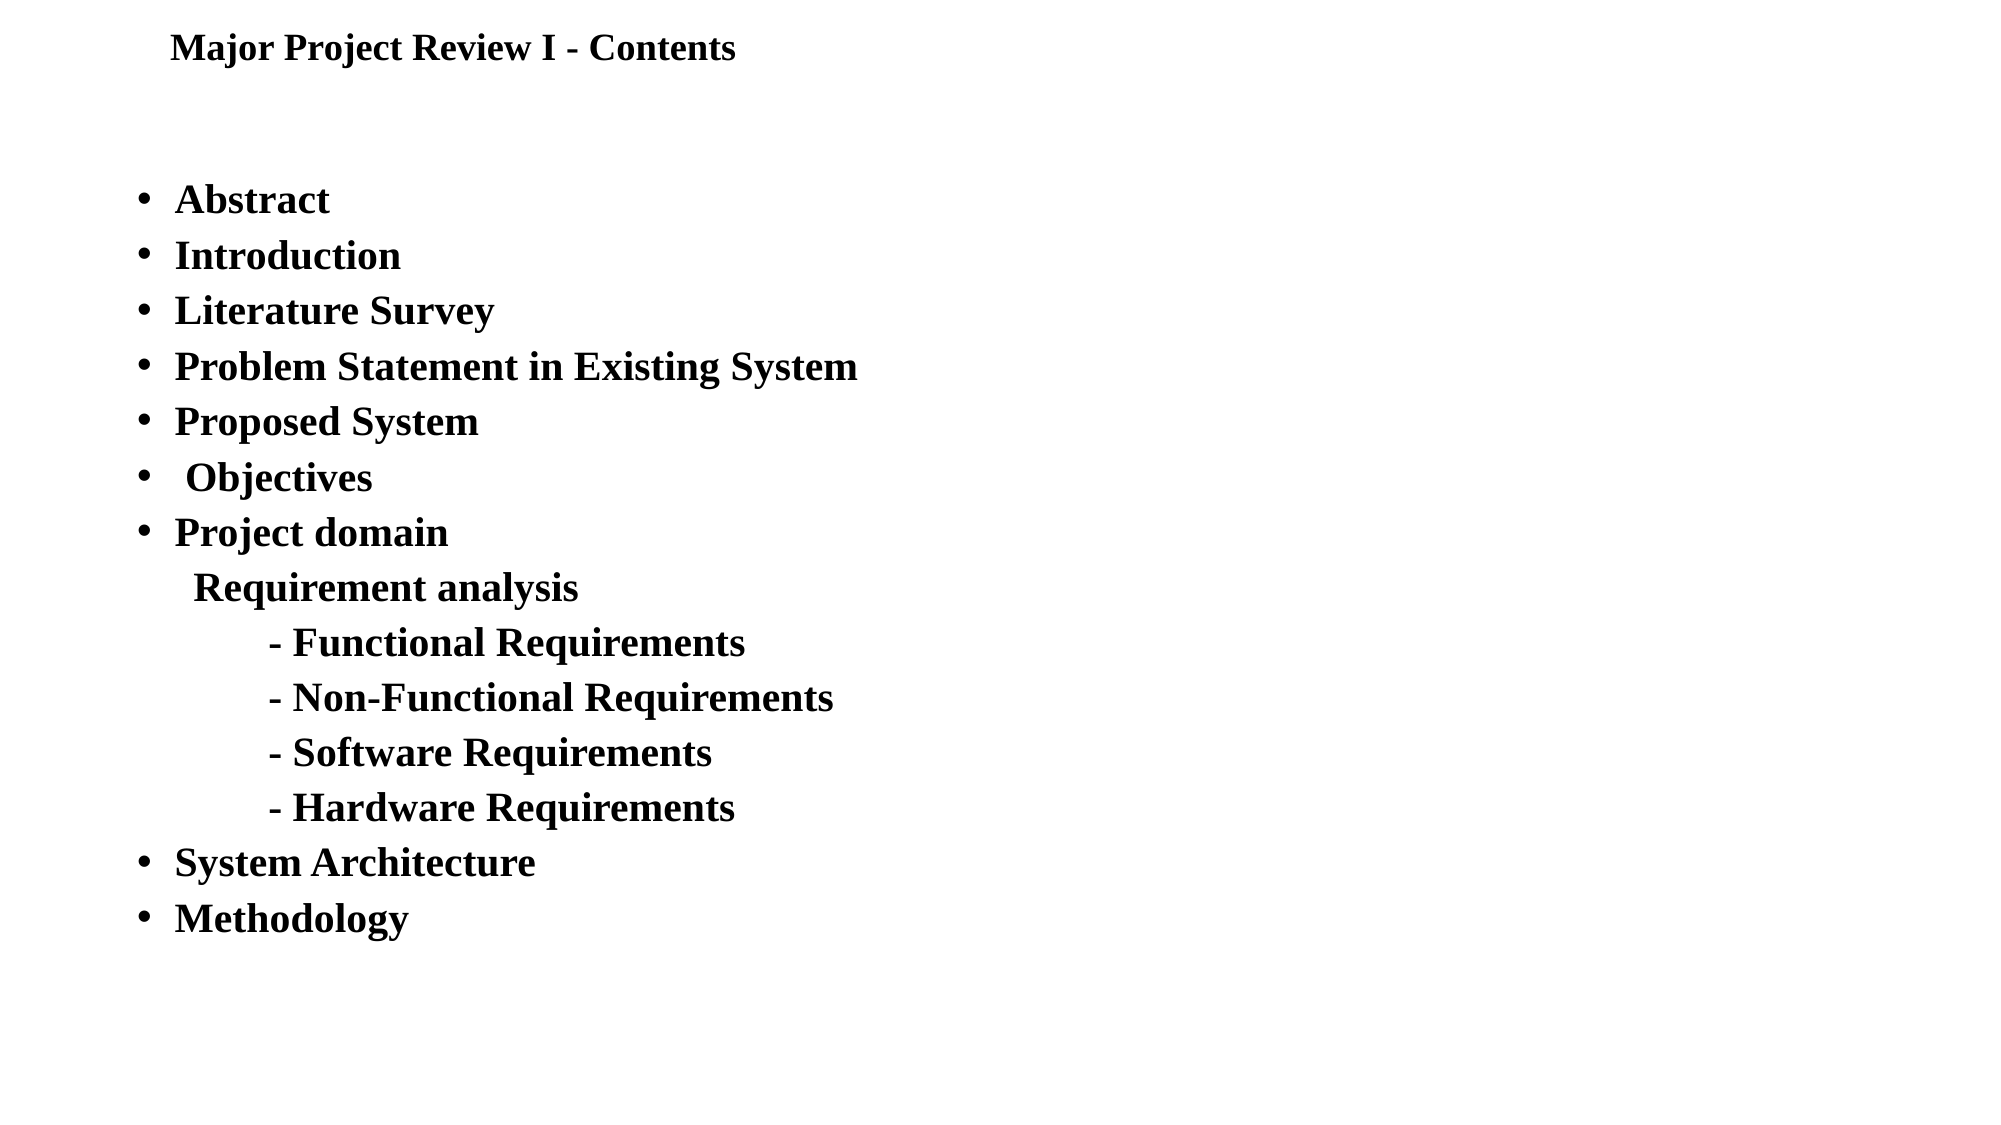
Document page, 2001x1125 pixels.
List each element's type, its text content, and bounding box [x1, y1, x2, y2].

list Abstract Introduction Literature Survey Problem Statement in Existing System Proposed System Objectives Project domain Requirement analysis - Functional Requirements - Non-Functional Requirements - Software Requirements - Hardware Requirements System Architecture Methodology [47, 109, 2000, 977]
title Major Project Review I - Contents [145, 20, 1909, 109]
